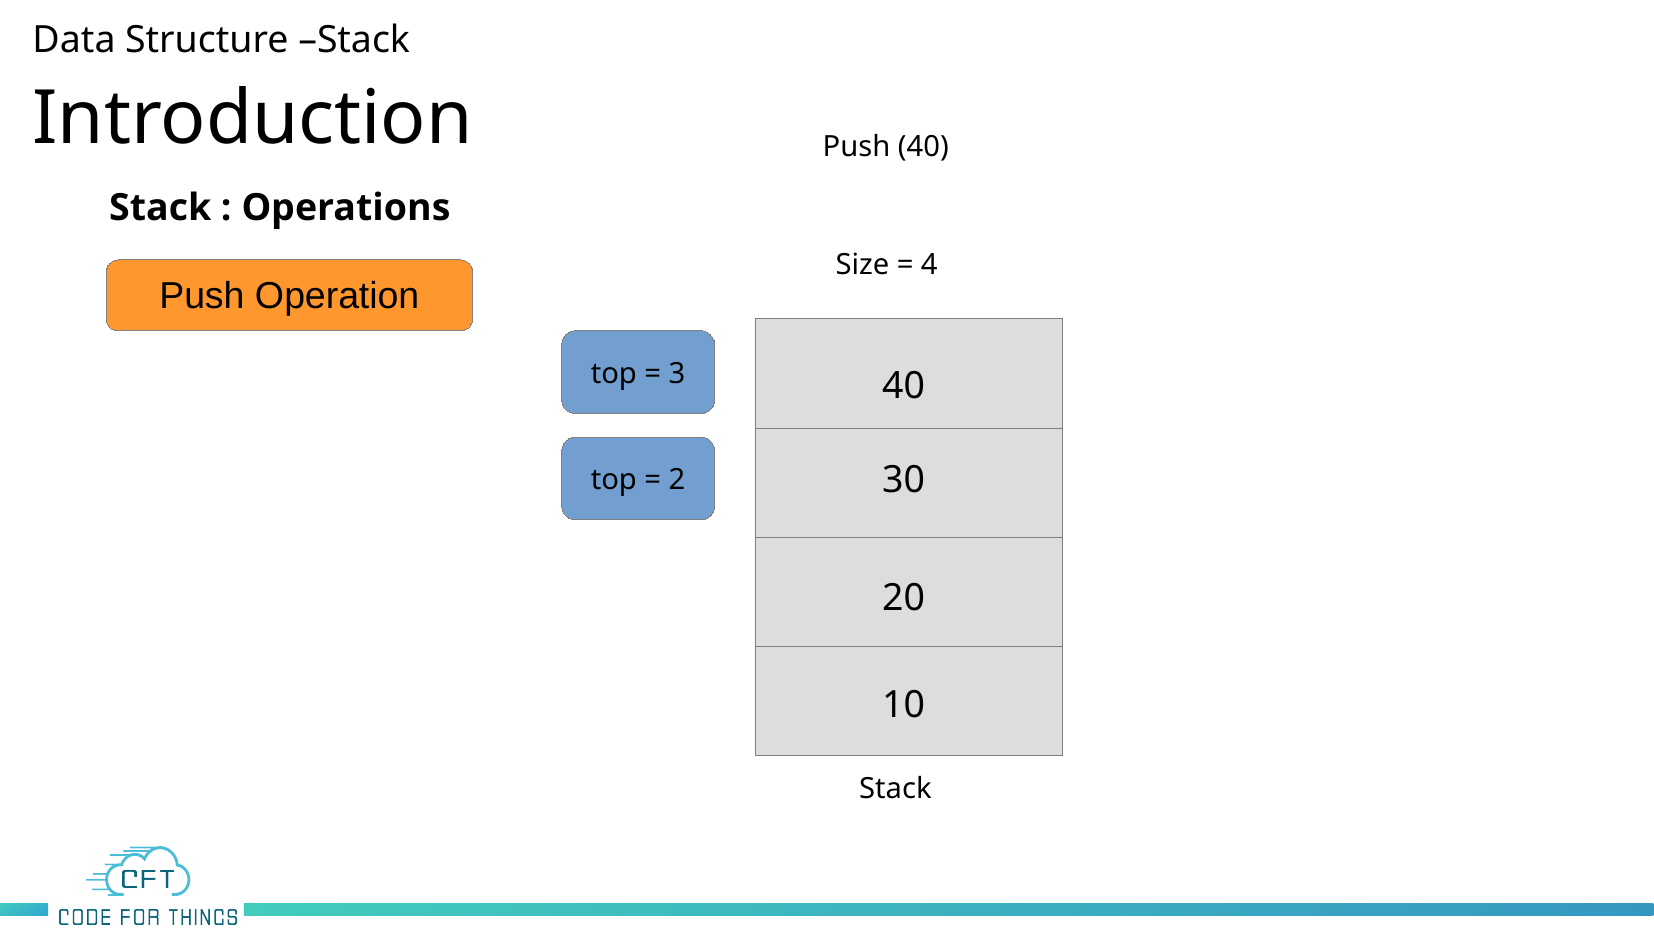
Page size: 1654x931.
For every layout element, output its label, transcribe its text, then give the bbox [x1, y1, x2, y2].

text_box top = 3 [561, 330, 715, 414]
text_box Size = 4 [820, 236, 1009, 286]
text_box 10 [826, 661, 981, 745]
picture [59, 846, 237, 925]
text_box [755, 318, 1063, 756]
text_box 30 [826, 437, 981, 520]
text_box Stack : Operations [23, 173, 615, 243]
text_box 20 [826, 555, 981, 638]
text_box Stack [844, 759, 956, 810]
text_box top = 2 [561, 437, 715, 520]
title Data Structure –Stack Introduction [32, 12, 1184, 166]
text_box Push (40) [785, 118, 987, 168]
text_box 40 [826, 342, 981, 426]
text_box Push Operation [106, 259, 473, 331]
